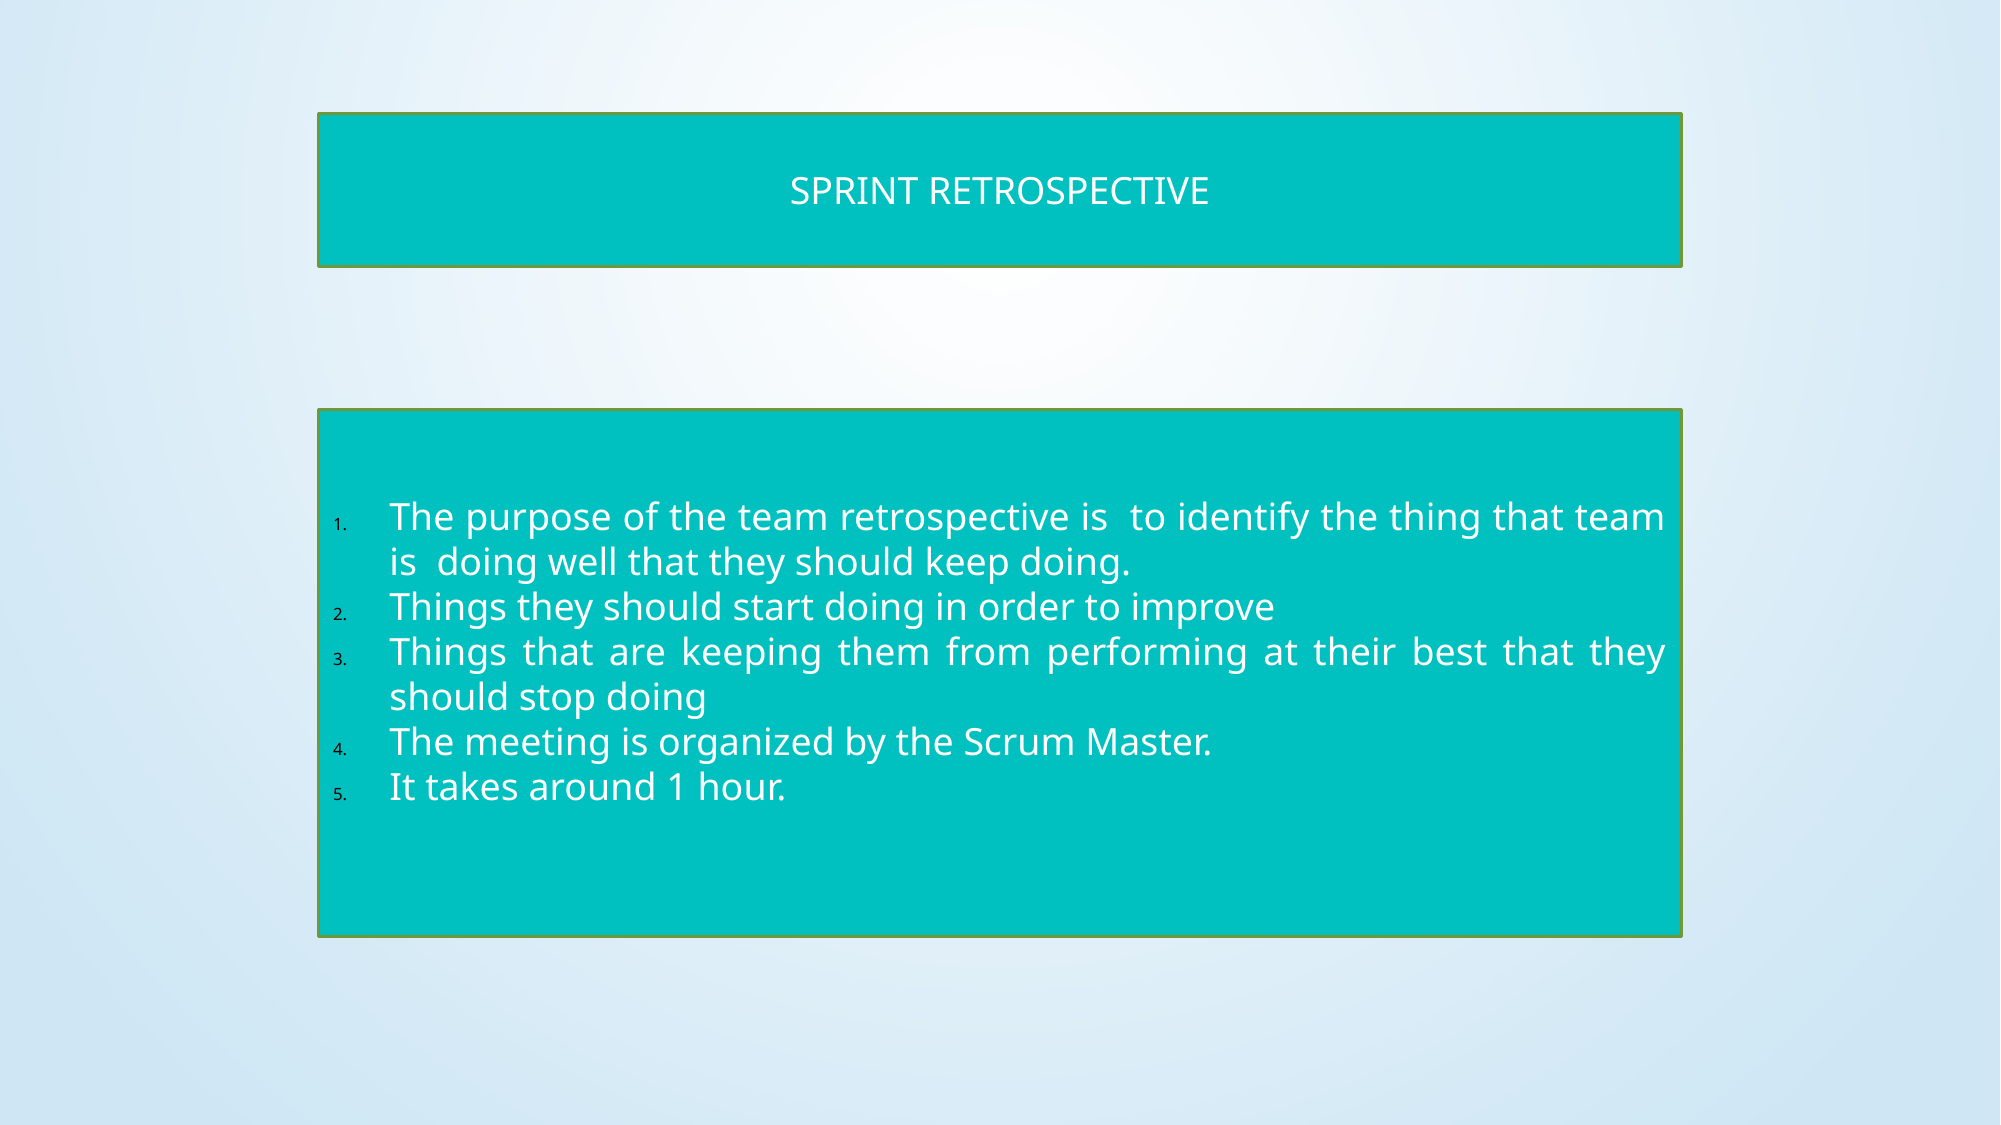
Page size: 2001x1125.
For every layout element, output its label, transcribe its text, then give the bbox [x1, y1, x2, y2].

picture [0, 0, 2000, 1125]
text_box The purpose of the team retrospective is to identify the thing that team is doing well that they should keep doing. Things they should start doing in order to improve Things that are keeping them from performing at their best that they should stop doing The meeting is organized by the Scrum Master. It takes around 1 hour. [318, 409, 1682, 937]
text_box SPRINT RETROSPECTIVE [318, 113, 1682, 267]
